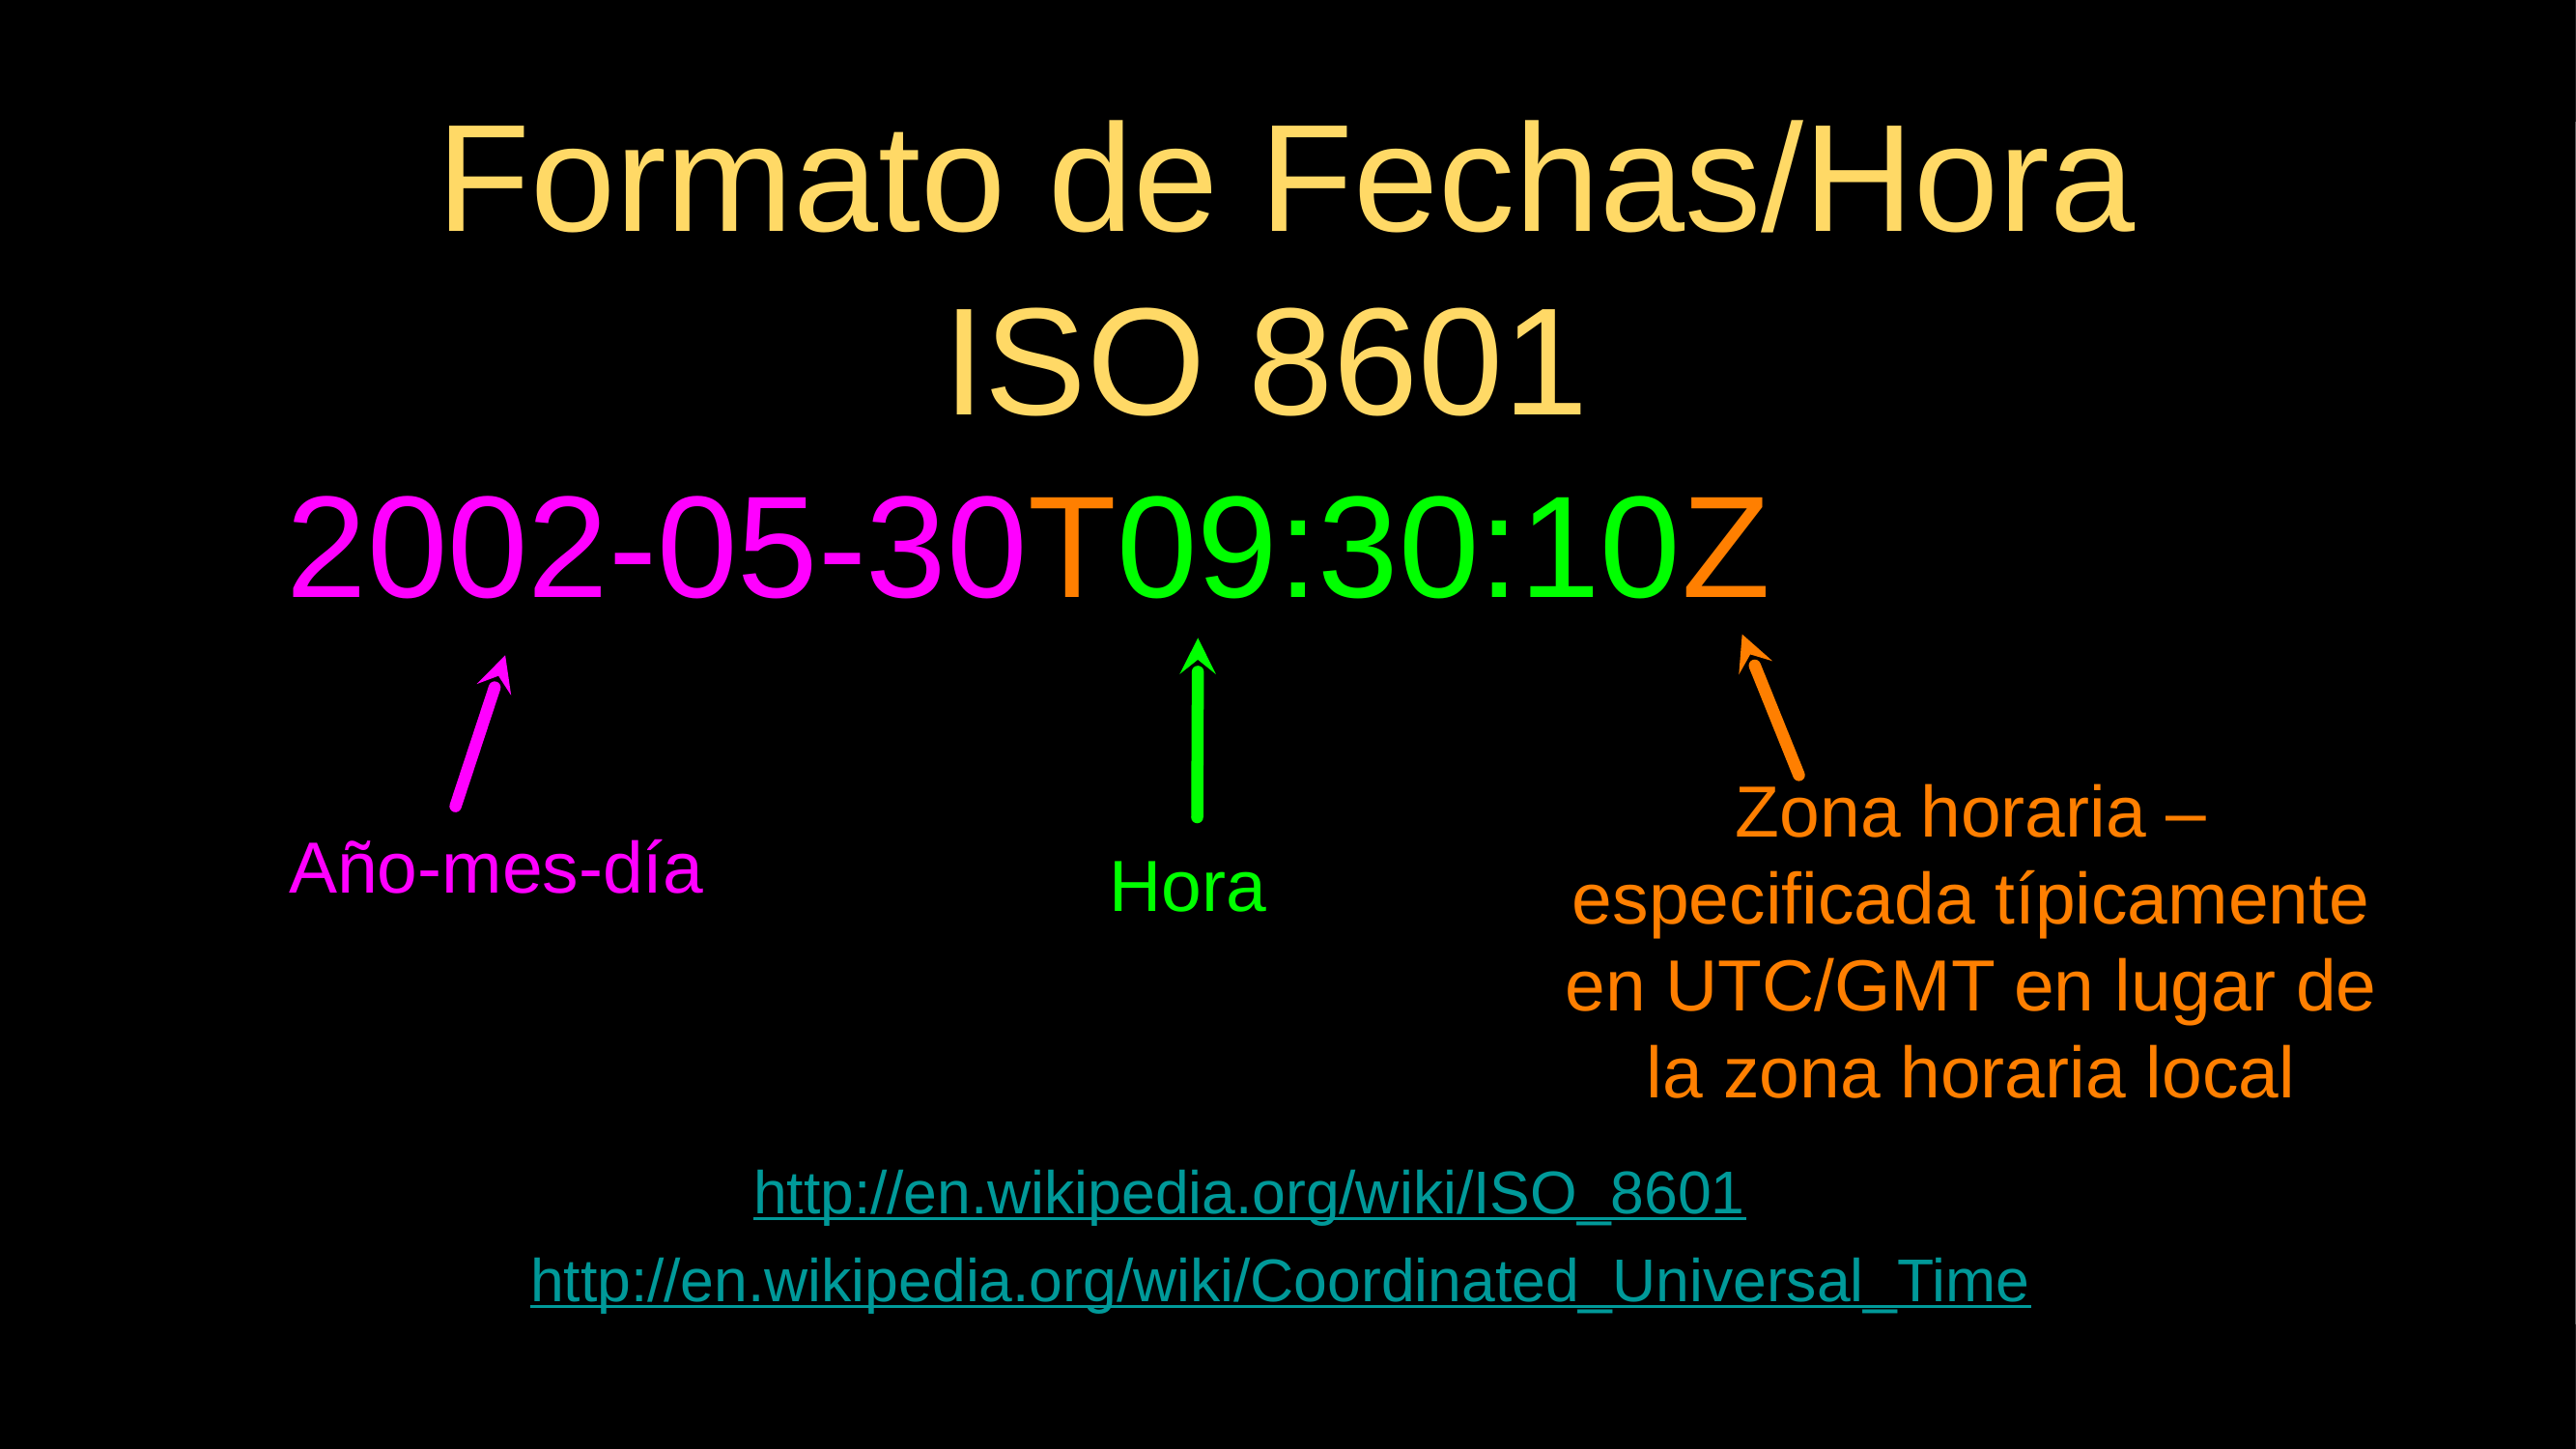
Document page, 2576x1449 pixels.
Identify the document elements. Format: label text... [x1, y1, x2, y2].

text_box Hora [1005, 833, 1371, 932]
text_box 2002-05-30T09:30:10Z [286, 447, 2015, 631]
text_box http://en.wikipedia.org/wiki/Coordinated_Universal_Time [371, 1228, 2191, 1327]
text_box Año-mes-día [194, 814, 799, 914]
title Formato de Fechas/Hora ISO 8601 [183, 121, 2391, 403]
text_box http://en.wikipedia.org/wiki/ISO_8601 [585, 1139, 1914, 1228]
text_box Zona horaria – especificada típicamente en UTC/GMT en lugar de la zona horaria local [1551, 807, 2392, 1071]
